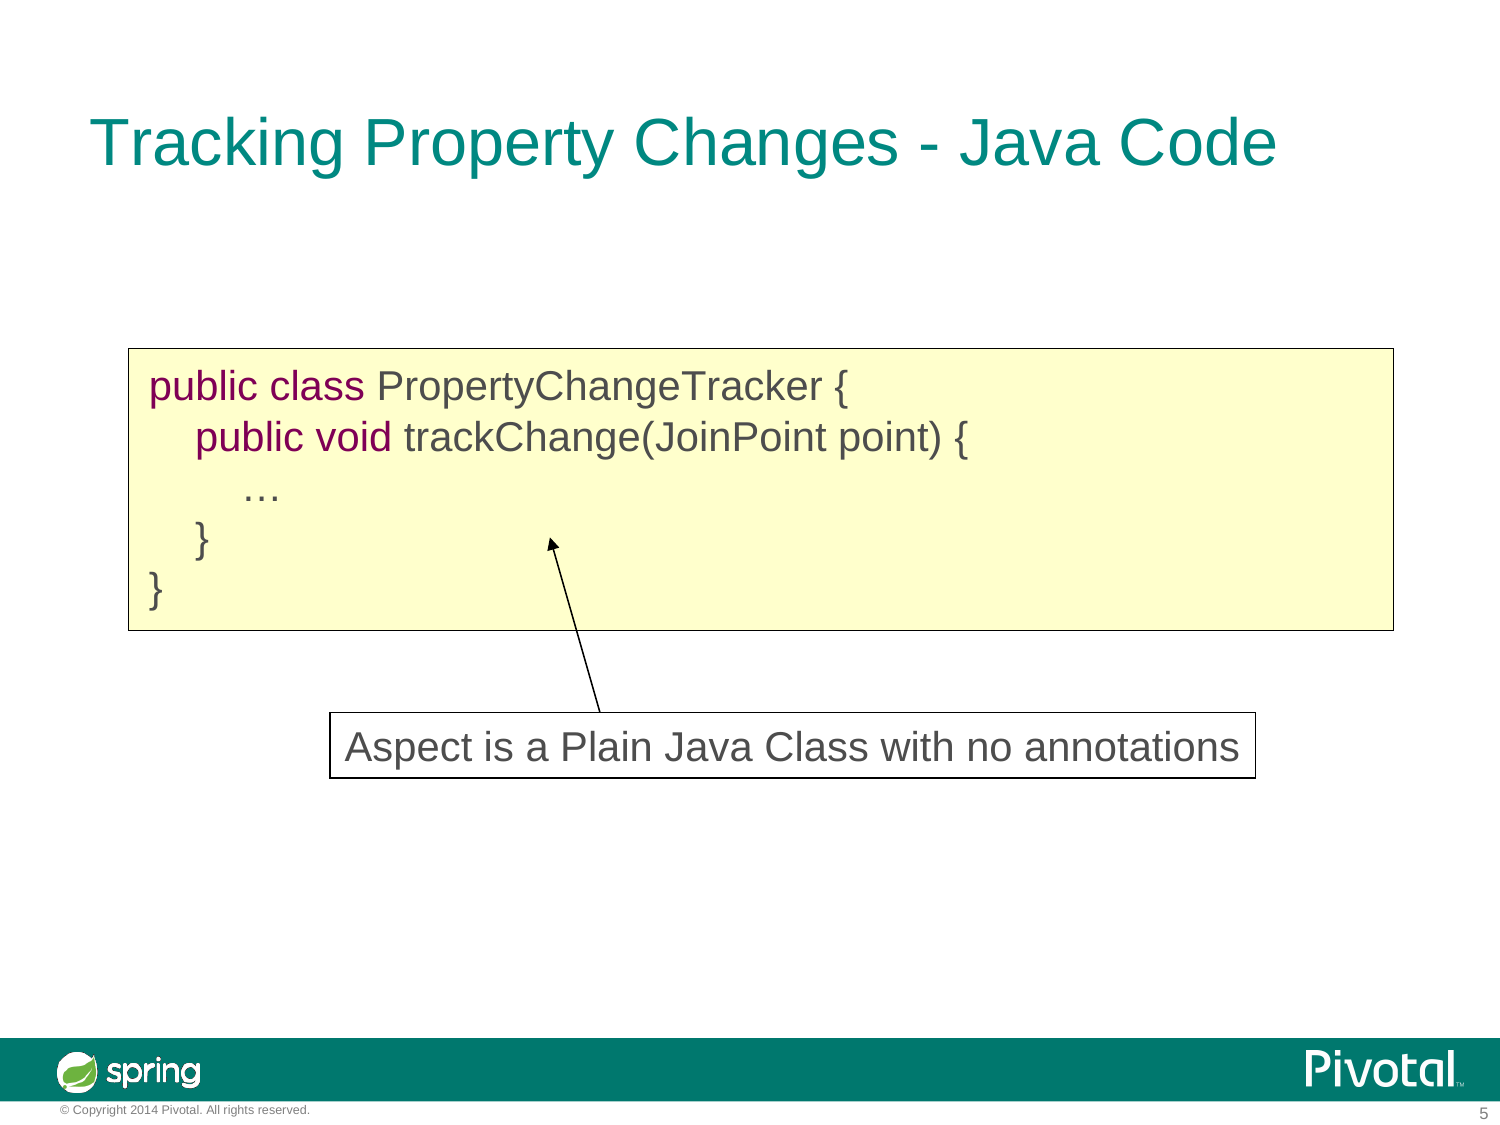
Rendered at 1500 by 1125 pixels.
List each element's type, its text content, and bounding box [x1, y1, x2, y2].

text_box Aspect is a Plain Java Class with no annotations [329, 712, 1256, 778]
list public class PropertyChangeTracker { public void trackChange(JoinPoint point) { … } } [128, 348, 1394, 631]
picture [32, 1041, 210, 1103]
picture [1306, 1050, 1464, 1087]
title Tracking Property Changes - Java Code [75, 44, 1426, 233]
